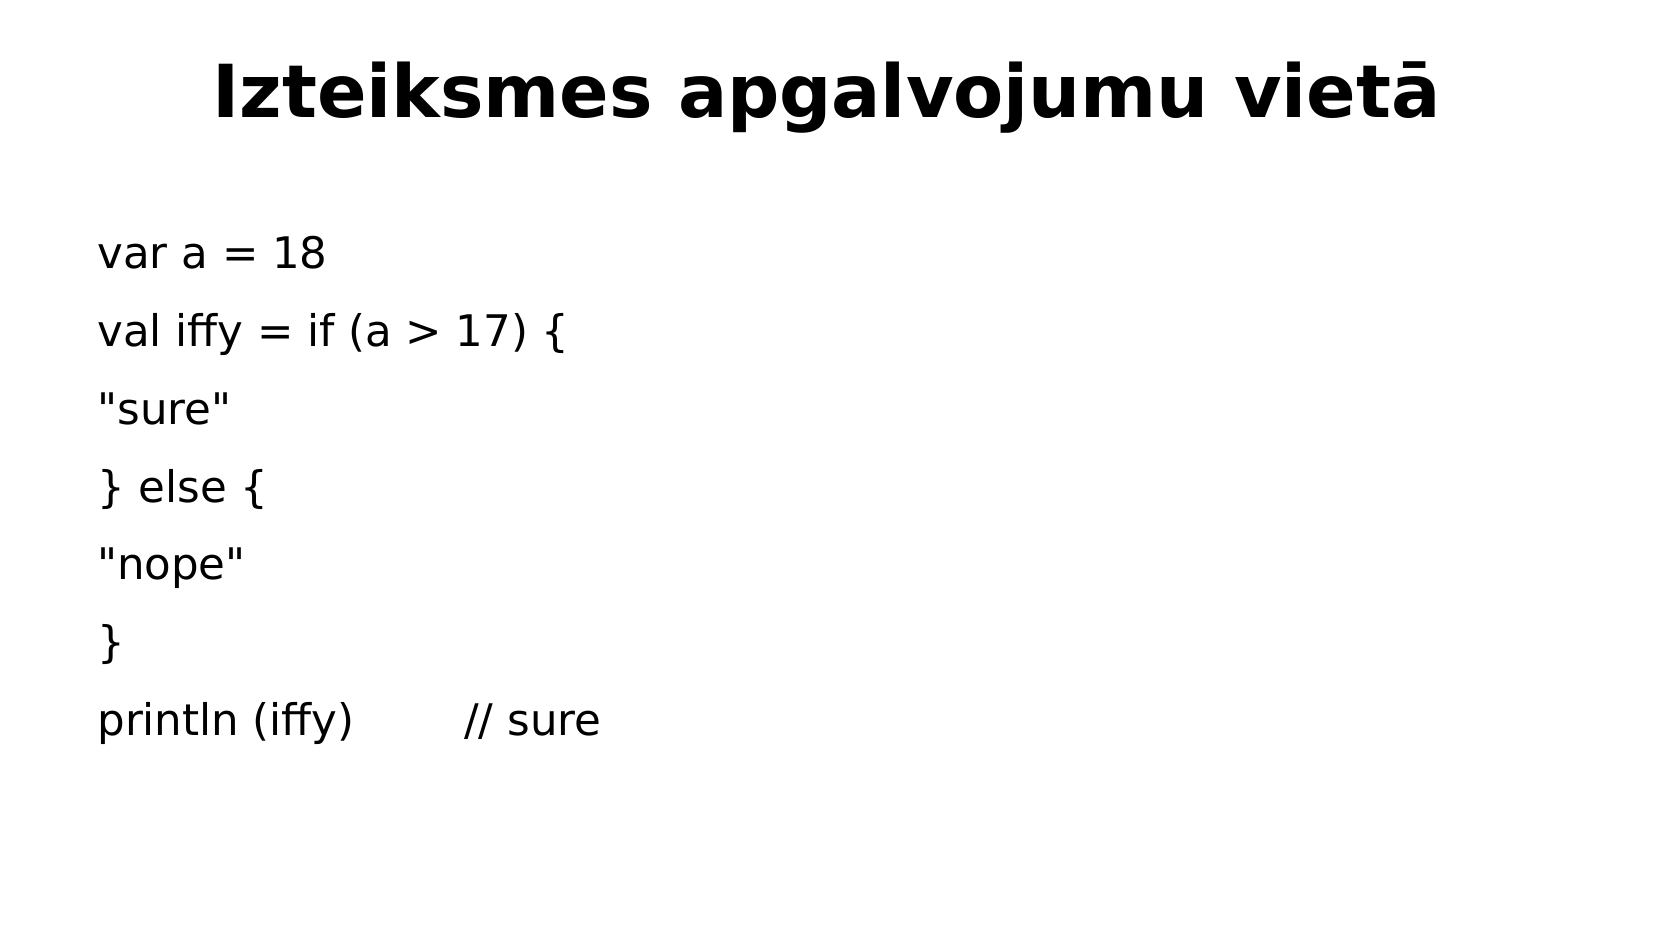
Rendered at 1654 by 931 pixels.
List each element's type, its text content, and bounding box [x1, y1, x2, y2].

list var a = 18 val iffy = if (a > 17) { "sure" } else { "nope" } println (iffy) // sure [82, 217, 1571, 758]
title Izteiksmes apgalvojumu vietā [82, 37, 1571, 147]
